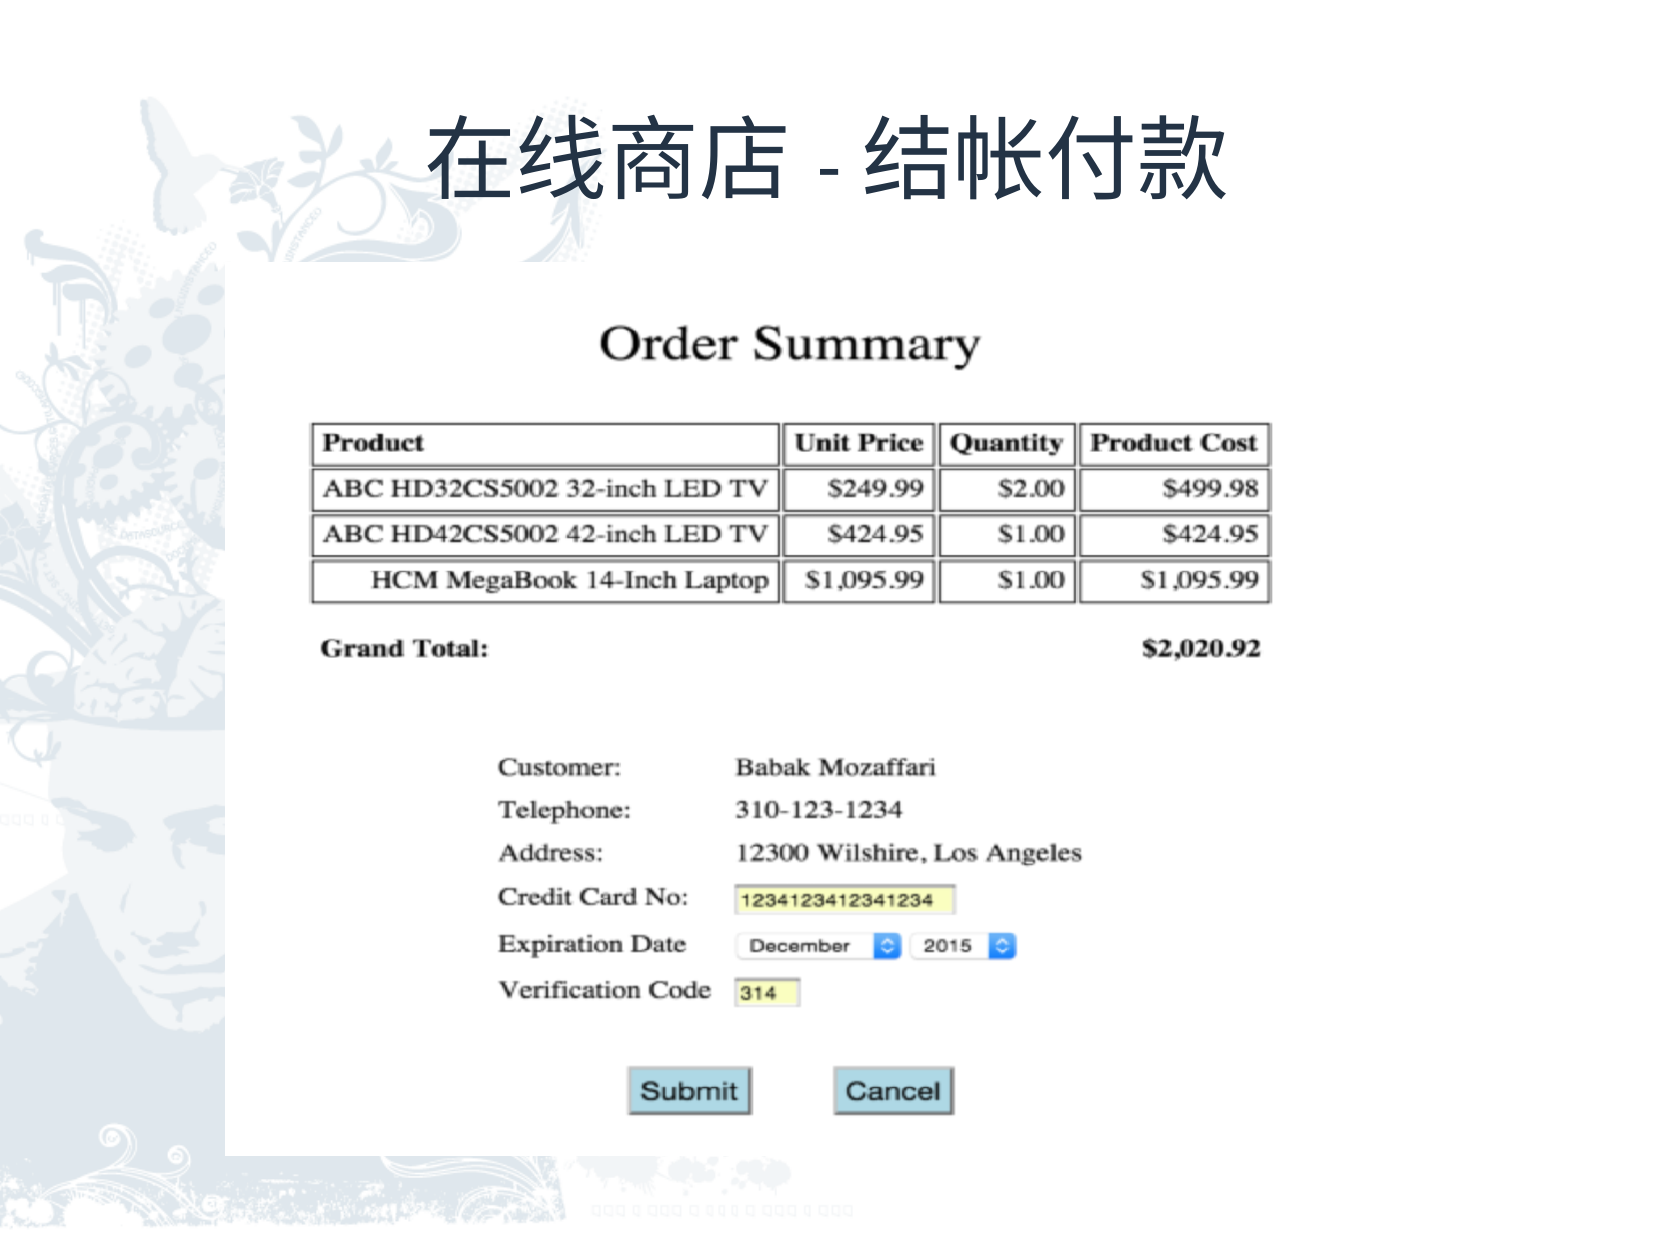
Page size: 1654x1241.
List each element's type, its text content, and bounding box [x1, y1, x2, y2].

picture [0, 0, 1654, 1241]
title 在线商店-结帐付款 [82, 49, 1571, 257]
